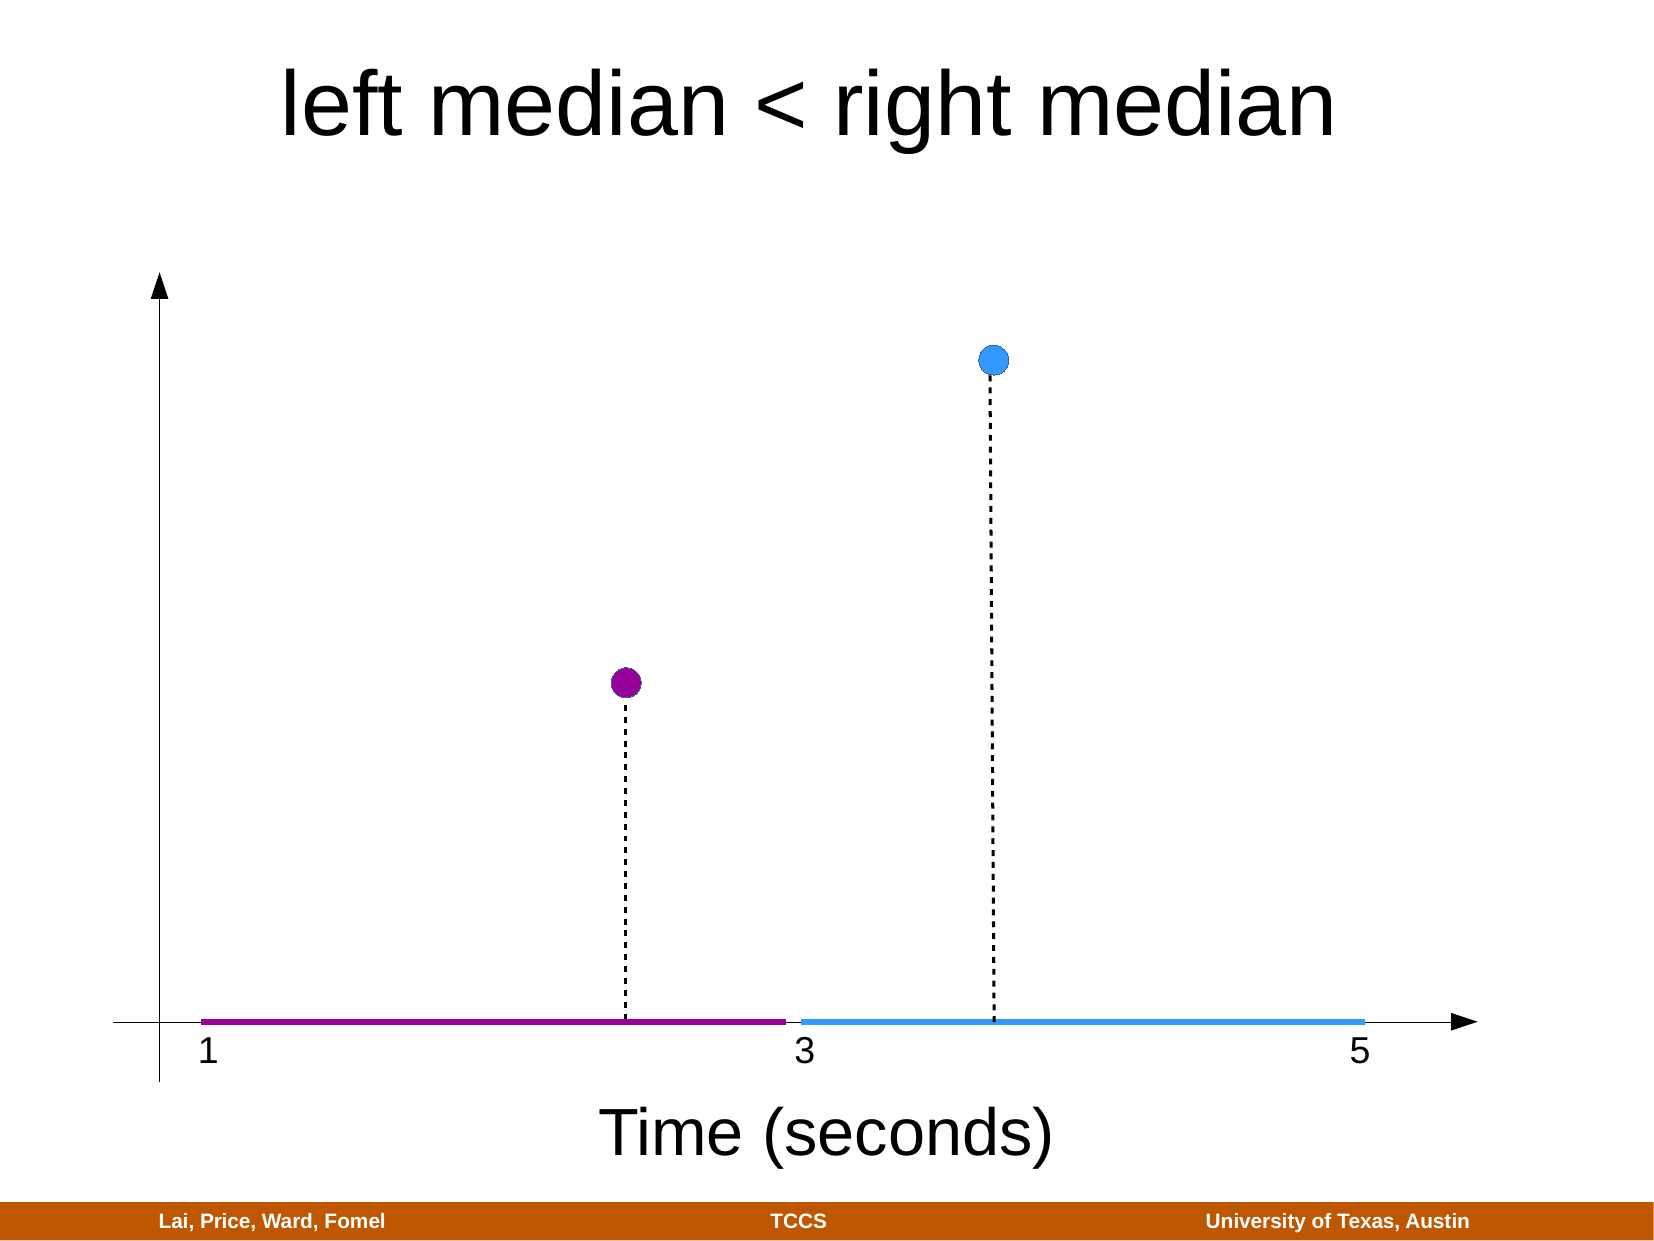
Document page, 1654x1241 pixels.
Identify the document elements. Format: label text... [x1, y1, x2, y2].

text_box 1 [183, 1021, 274, 1079]
text_box [978, 345, 1009, 376]
text_box Time (seconds) [583, 1087, 1130, 1241]
text_box [611, 667, 642, 698]
text_box left median < right median [45, 45, 1576, 163]
text_box 5 [1334, 1021, 1425, 1079]
text_box 3 [779, 1021, 870, 1079]
